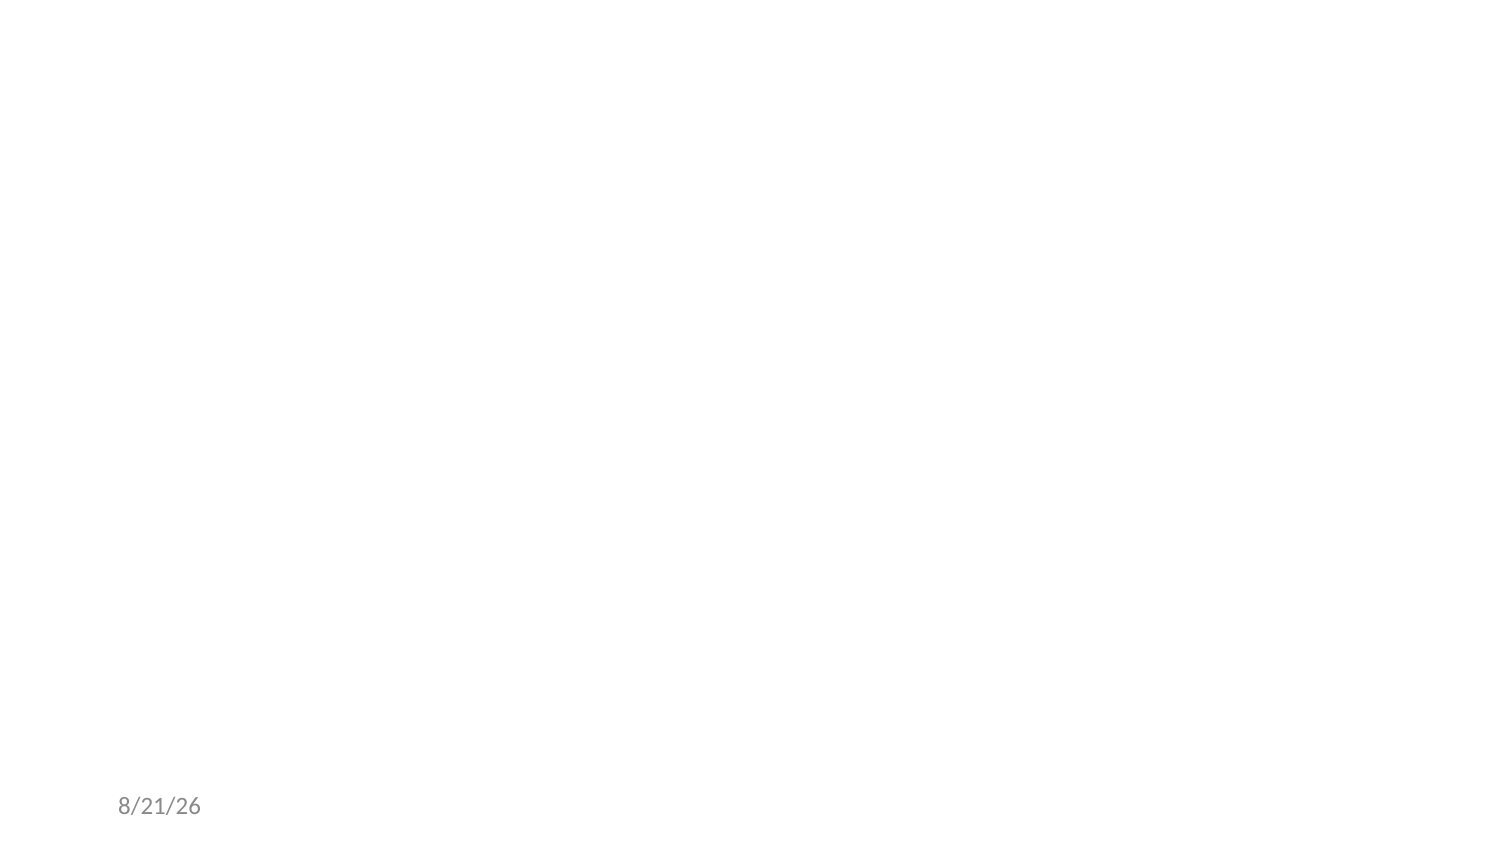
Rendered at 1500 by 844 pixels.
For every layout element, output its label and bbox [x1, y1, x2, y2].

text_box [103, 782, 441, 828]
